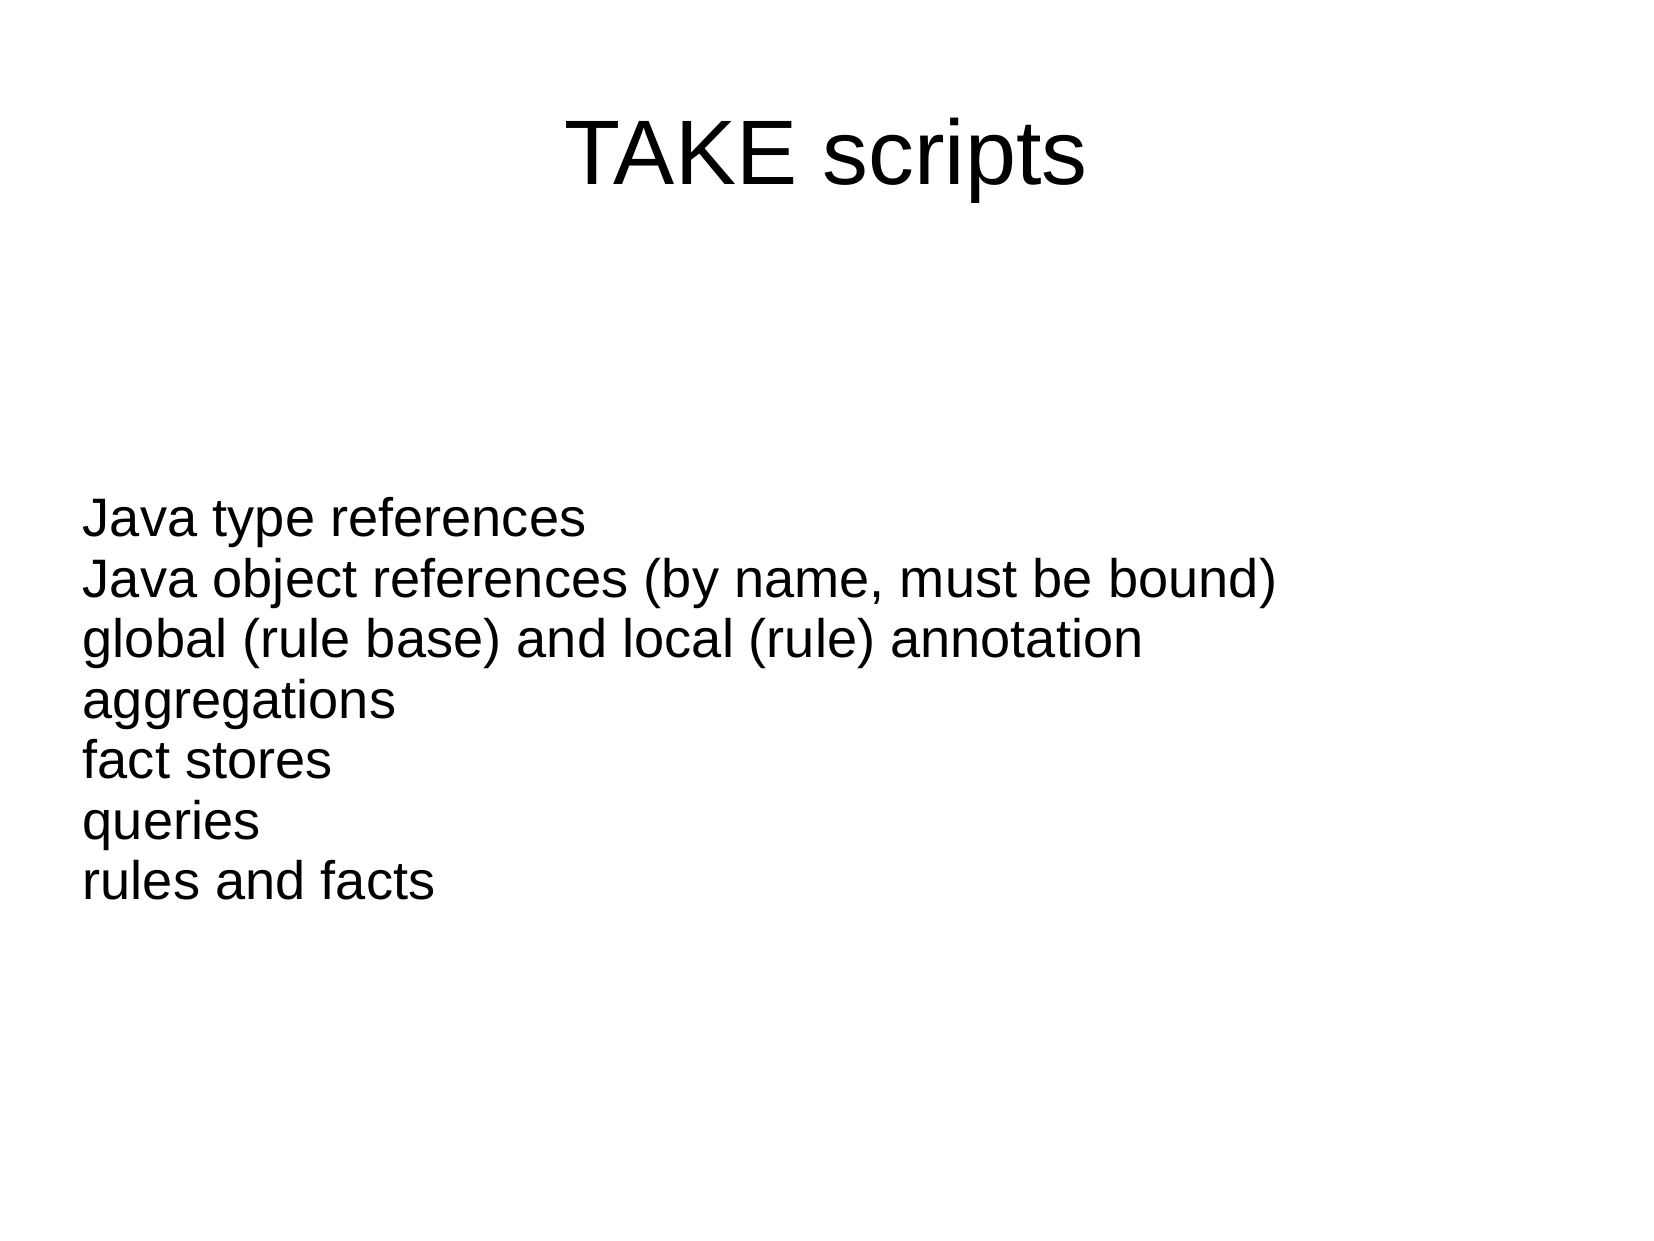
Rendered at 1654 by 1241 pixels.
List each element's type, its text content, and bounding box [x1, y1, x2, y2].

subtitle Java type references Java object references (by name, must be bound) global (rule base) and local (rule) annotation aggregations fact stores queries rules and facts [82, 290, 1571, 1109]
title TAKE scripts [82, 49, 1571, 257]
